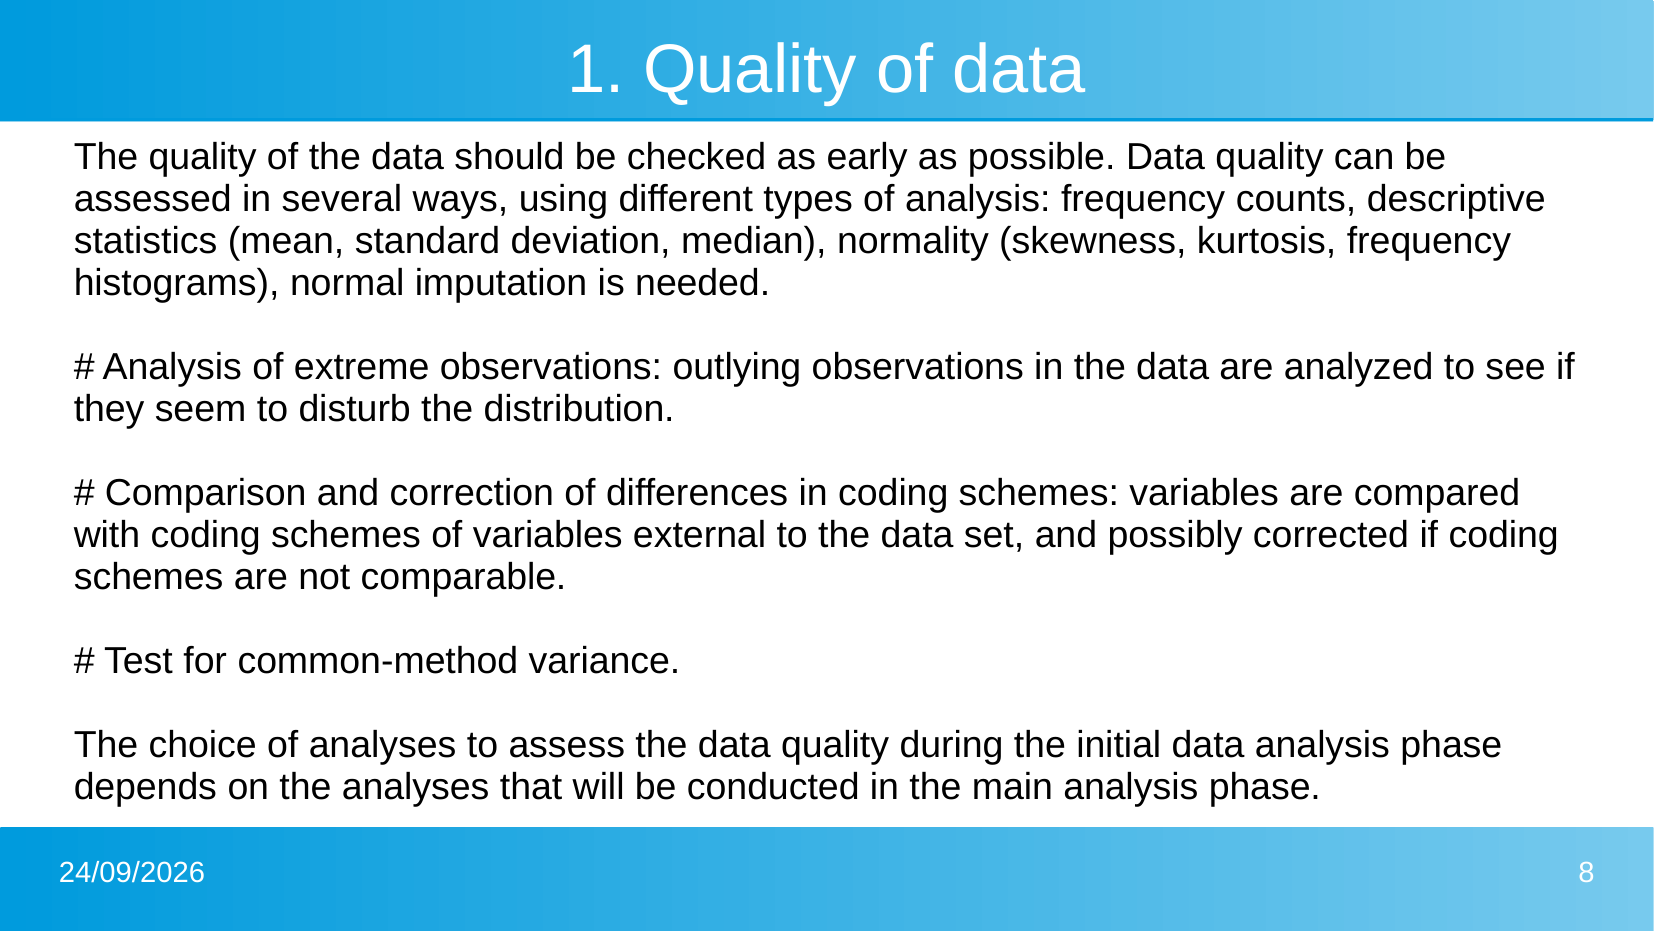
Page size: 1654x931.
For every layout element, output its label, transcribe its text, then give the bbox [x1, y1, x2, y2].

title 1. Quality of data [59, 29, 1595, 108]
text_box The quality of the data should be checked as early as possible. Data quality can be assessed in several ways, using different types of analysis: frequency counts, descriptive statistics (mean, standard deviation, median), normality (skewness, kurtosis, frequency histograms), normal imputation is needed. # Analysis of extreme observations: outlying observations in the data are analyzed to see if they seem to disturb the distribution. # Comparison and correction of differences in coding schemes: variables are compared with coding schemes of variables external to the data set, and possibly corrected if coding schemes are not comparable. # Test for common-method variance. The choice of analyses to assess the data quality during the initial data analysis phase depends on the analyses that will be conducted in the main analysis phase. [59, 128, 1595, 815]
